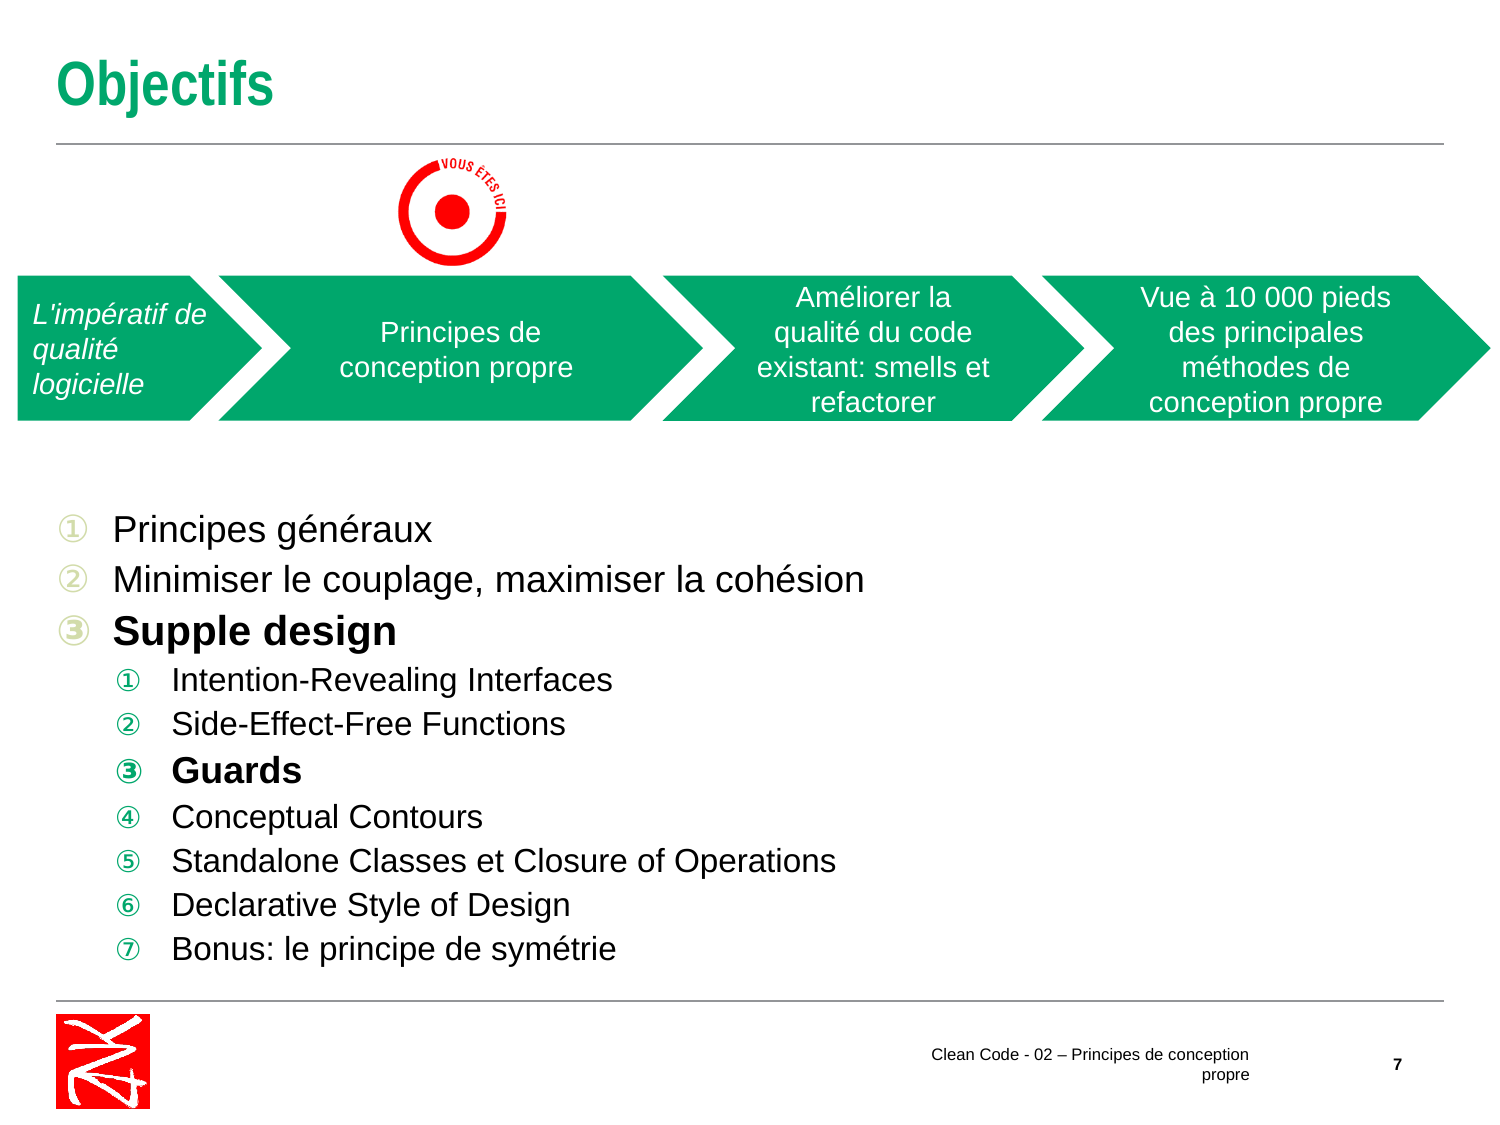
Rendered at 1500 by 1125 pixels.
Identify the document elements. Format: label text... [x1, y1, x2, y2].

footer Clean Code - 02 – Principes de conception propre [919, 1049, 1250, 1079]
text_box Vue à 10 000 pieds des principales méthodes de conception propre [1041, 275, 1491, 421]
slide_number <number> [1372, 1049, 1403, 1079]
text_box L'impératif de qualité logicielle [17, 275, 262, 421]
title Objectifs [56, 18, 1444, 142]
text_box Principes de conception propre [218, 275, 704, 421]
text_box Améliorer la qualité du code existant: smells et refactorer [662, 275, 1085, 421]
list Principes généraux Minimiser le couplage, maximiser la cohésion Supple design Intention-Revealing Interfaces Side-Effect-Free Functions Guards Conceptual Contours Standalone Classes et Closure of Operations Declarative Style of Design Bonus: le principe de symétrie [56, 456, 1444, 972]
picture [387, 148, 518, 275]
picture [55, 1014, 151, 1109]
